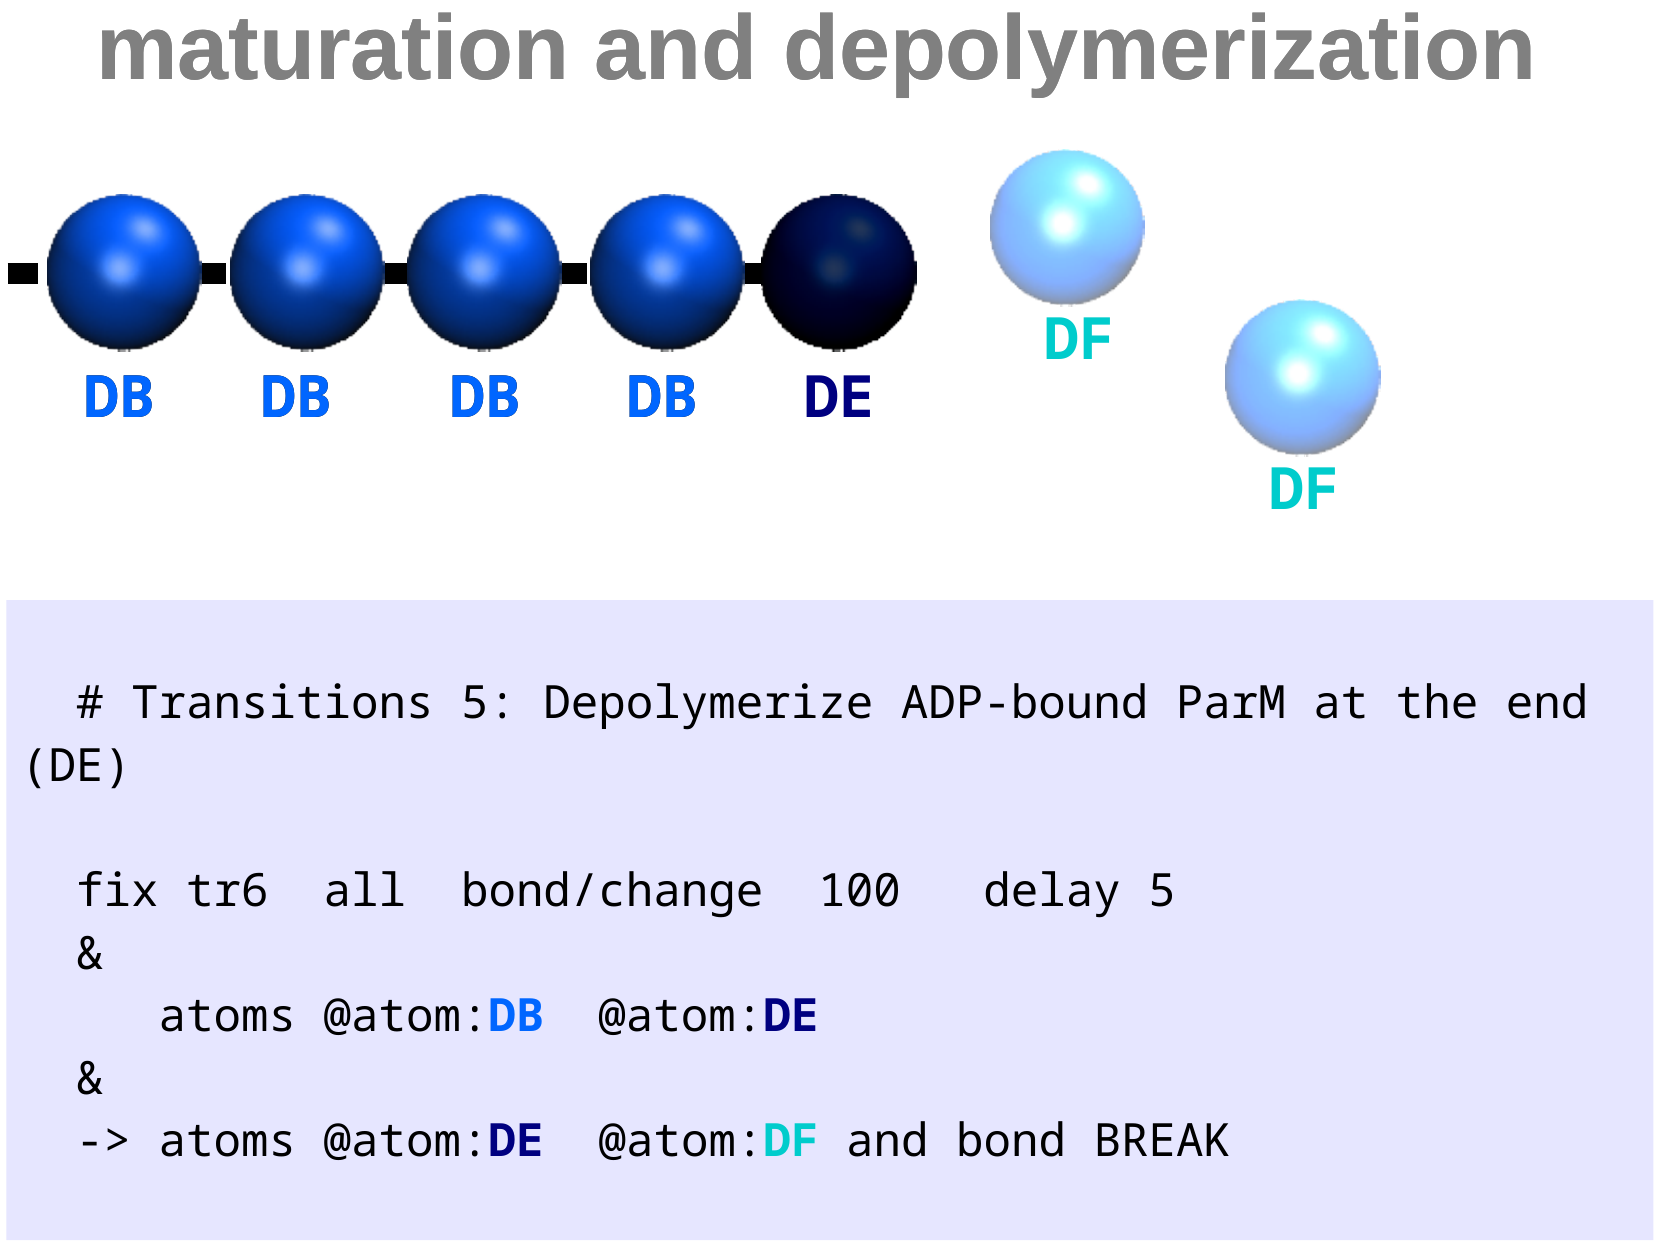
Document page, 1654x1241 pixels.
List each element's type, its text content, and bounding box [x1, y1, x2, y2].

text_box DB [14, 347, 225, 421]
text_box # Transitions 5: Depolymerize ADP-bound ParM at the end (DE) fix tr6 all bond/change 100 delay 5 & atoms @atom:DB @atom:DE & -> atoms @atom:DE @atom:DF and bond BREAK [6, 600, 1654, 1241]
picture [761, 194, 917, 347]
picture [1225, 299, 1381, 439]
picture [230, 194, 385, 347]
text_box maturation and depolymerization [0, 0, 1635, 140]
picture [407, 194, 562, 347]
text_box DB [225, 347, 402, 421]
picture [47, 194, 202, 347]
text_box DB [591, 347, 768, 421]
text_box DF [975, 289, 1186, 363]
text_box DB [402, 347, 591, 421]
picture [590, 194, 745, 347]
picture [990, 149, 1145, 289]
text_box DE [768, 347, 945, 421]
text_box DF [1200, 439, 1411, 513]
